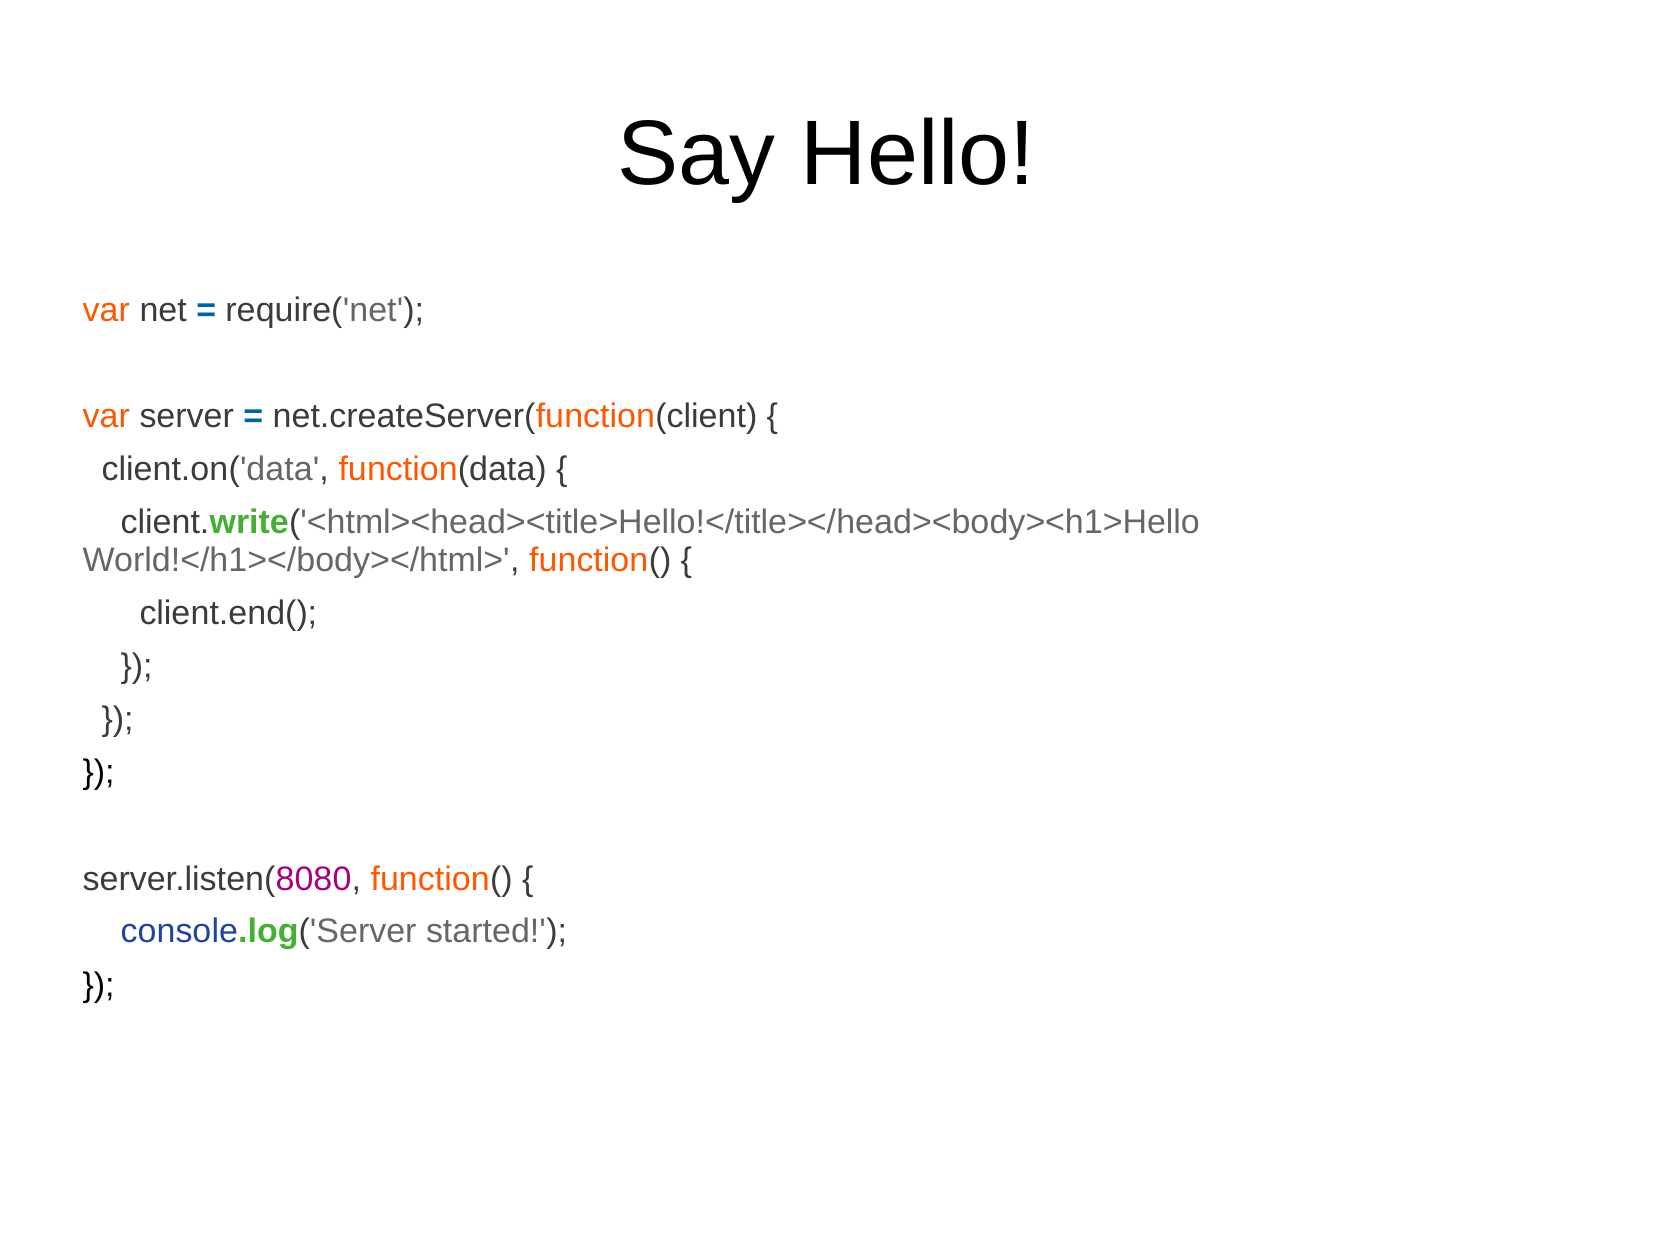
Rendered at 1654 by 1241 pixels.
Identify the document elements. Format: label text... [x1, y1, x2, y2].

title Say Hello! [82, 49, 1571, 257]
list var net = require('net'); var server = net.createServer(function(client) { client.on('data', function(data) { client.write('<html><head><title>Hello!</title></head><body><h1>Hello World!</h1></body></html>', function() { client.end(); }); }); }); server.listen(8080, function() { console.log('Server started!'); }); [82, 290, 1571, 1010]
